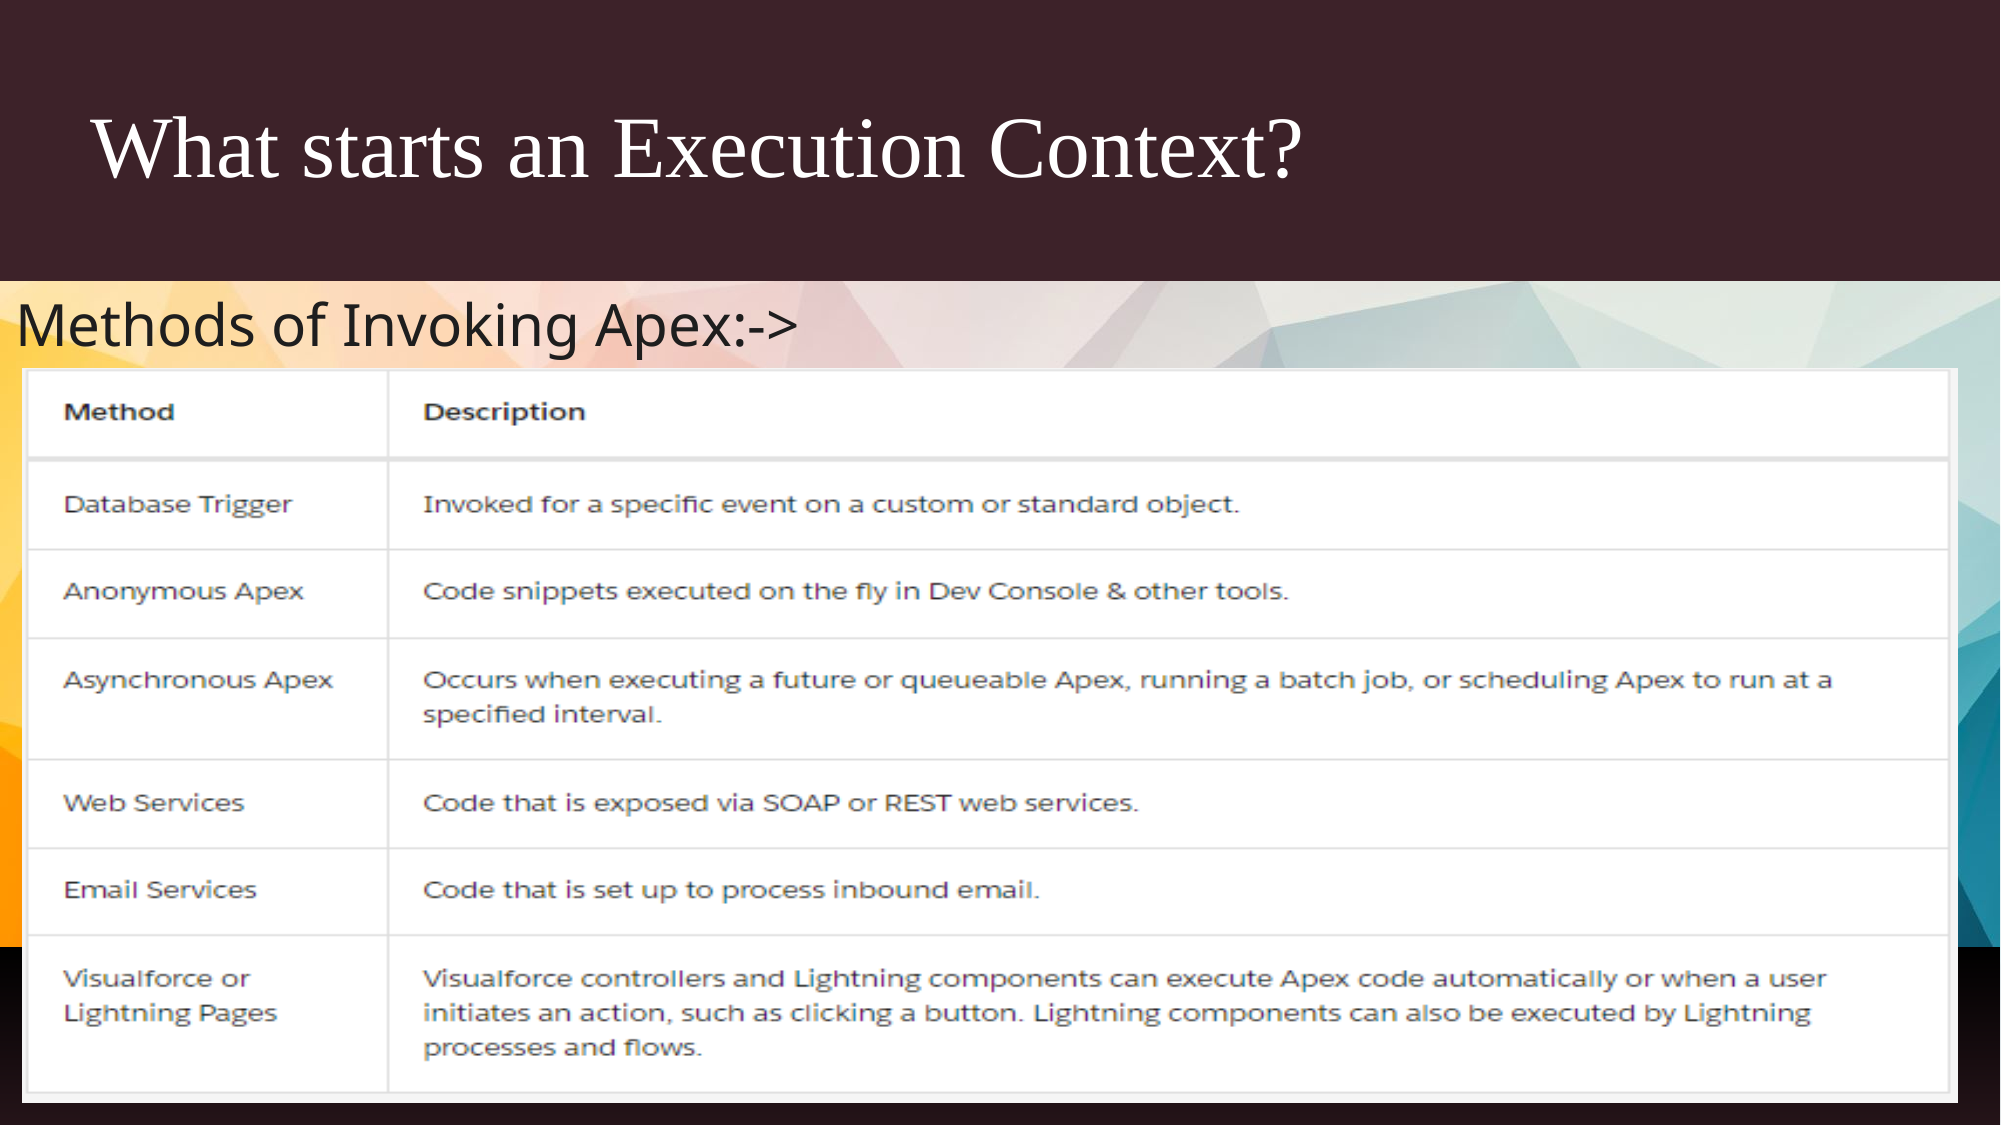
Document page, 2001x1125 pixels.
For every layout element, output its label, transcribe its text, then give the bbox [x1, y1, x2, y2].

text_box [0, 947, 2000, 1125]
picture [0, 368, 2000, 1103]
text_box Methods of Invoking Apex:-> [0, 280, 2000, 437]
text_box [0, 0, 2000, 280]
title What starts an Execution Context? [90, 90, 1507, 252]
